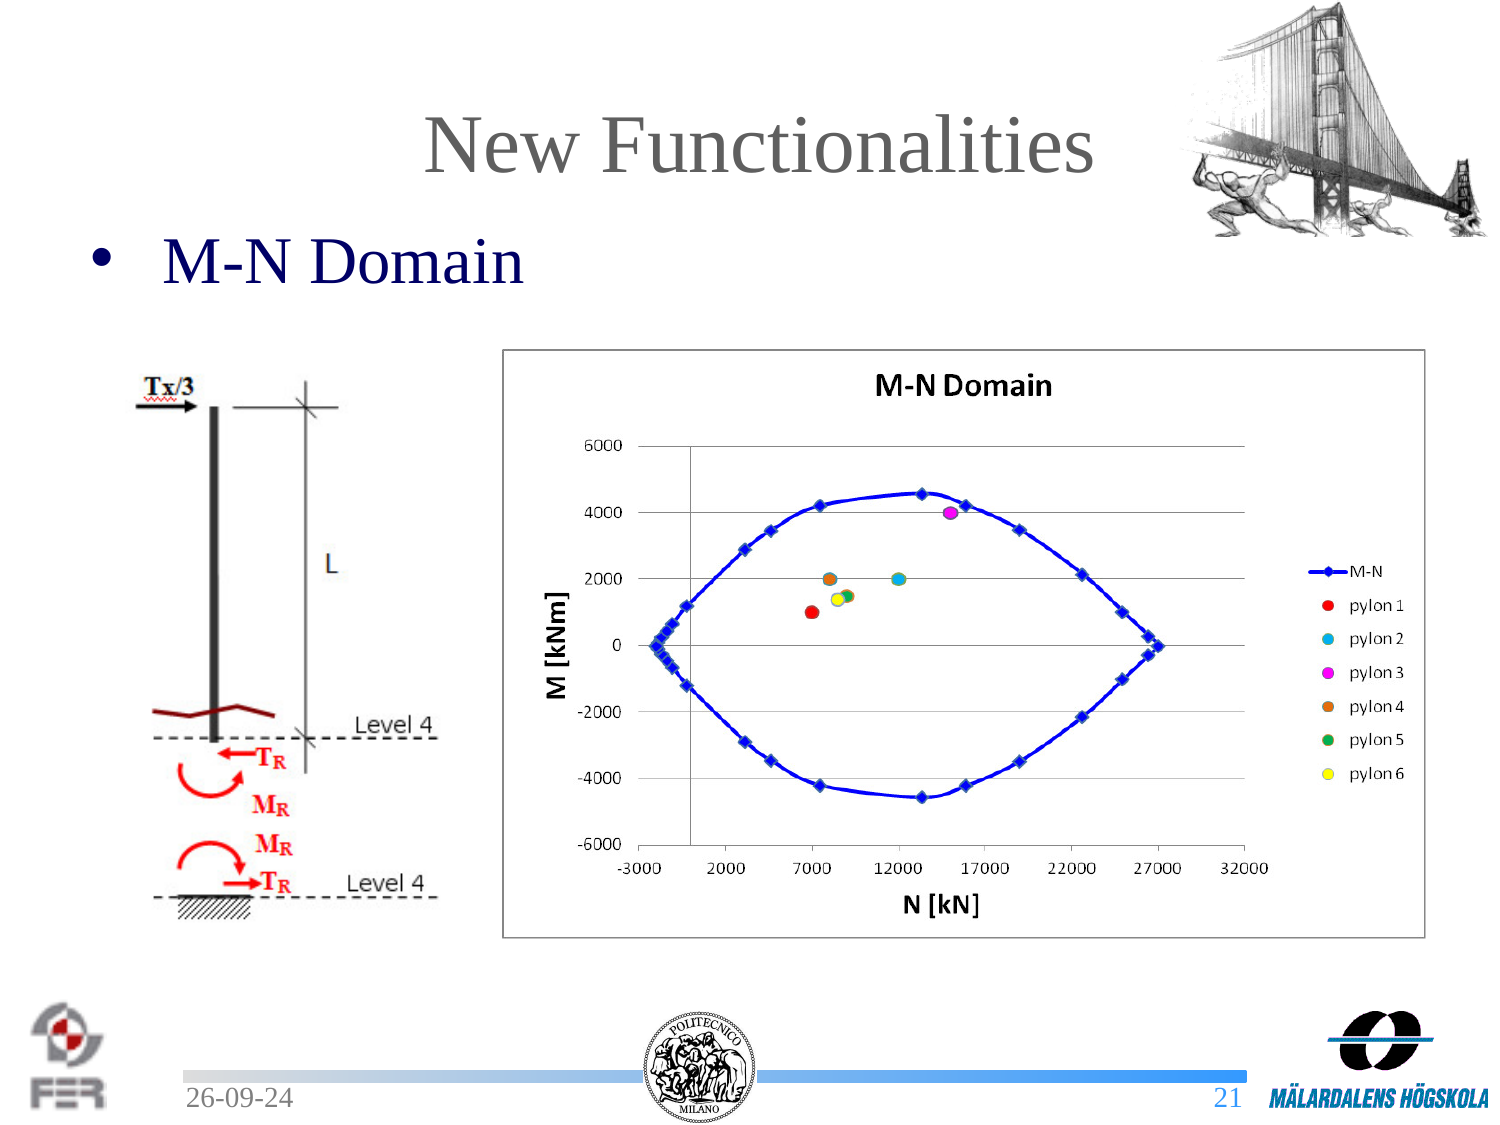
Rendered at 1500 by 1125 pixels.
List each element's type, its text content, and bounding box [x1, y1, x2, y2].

picture [1269, 1011, 1488, 1108]
text_box <numero> [1186, 1070, 1258, 1114]
title New Functionalities [75, 45, 1175, 209]
picture [1454, 1091, 1459, 1108]
list M-N Domain [75, 209, 1426, 952]
picture [1435, 1096, 1441, 1104]
picture [29, 987, 107, 1125]
text_box 13-12-18 [171, 1070, 396, 1114]
picture [1175, 0, 1488, 237]
picture [100, 348, 455, 939]
picture [643, 1011, 757, 1123]
picture [501, 348, 1426, 939]
picture [1368, 1093, 1374, 1104]
